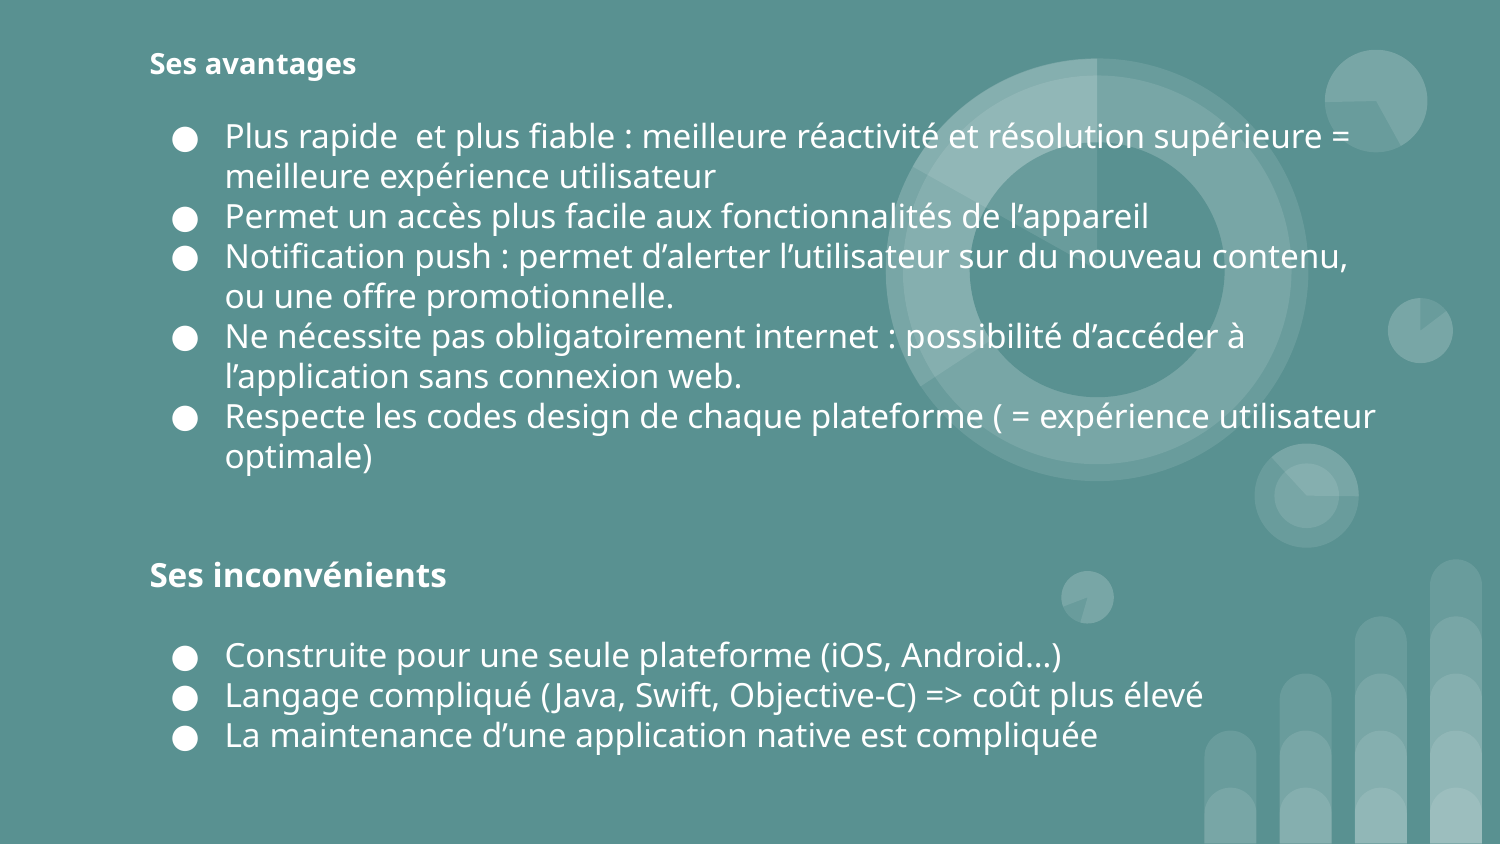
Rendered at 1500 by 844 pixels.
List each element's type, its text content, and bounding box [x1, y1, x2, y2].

subtitle Ses avantages Plus rapide et plus fiable : meilleure réactivité et résolution supérieure = meilleure expérience utilisateur Permet un accès plus facile aux fonctionnalités de l’appareil Notification push : permet d’alerter l’utilisateur sur du nouveau contenu, ou une offre promotionnelle. Ne nécessite pas obligatoirement internet : possibilité d’accéder à l’application sans connexion web. Respecte les codes design de chaque plateforme ( = expérience utilisateur optimale) Ses inconvénients Construite pour une seule plateforme (iOS, Android…) Langage compliqué (Java, Swift, Objective-C) => coût plus élevé La maintenance d’une application native est compliquée [134, 30, 1398, 803]
